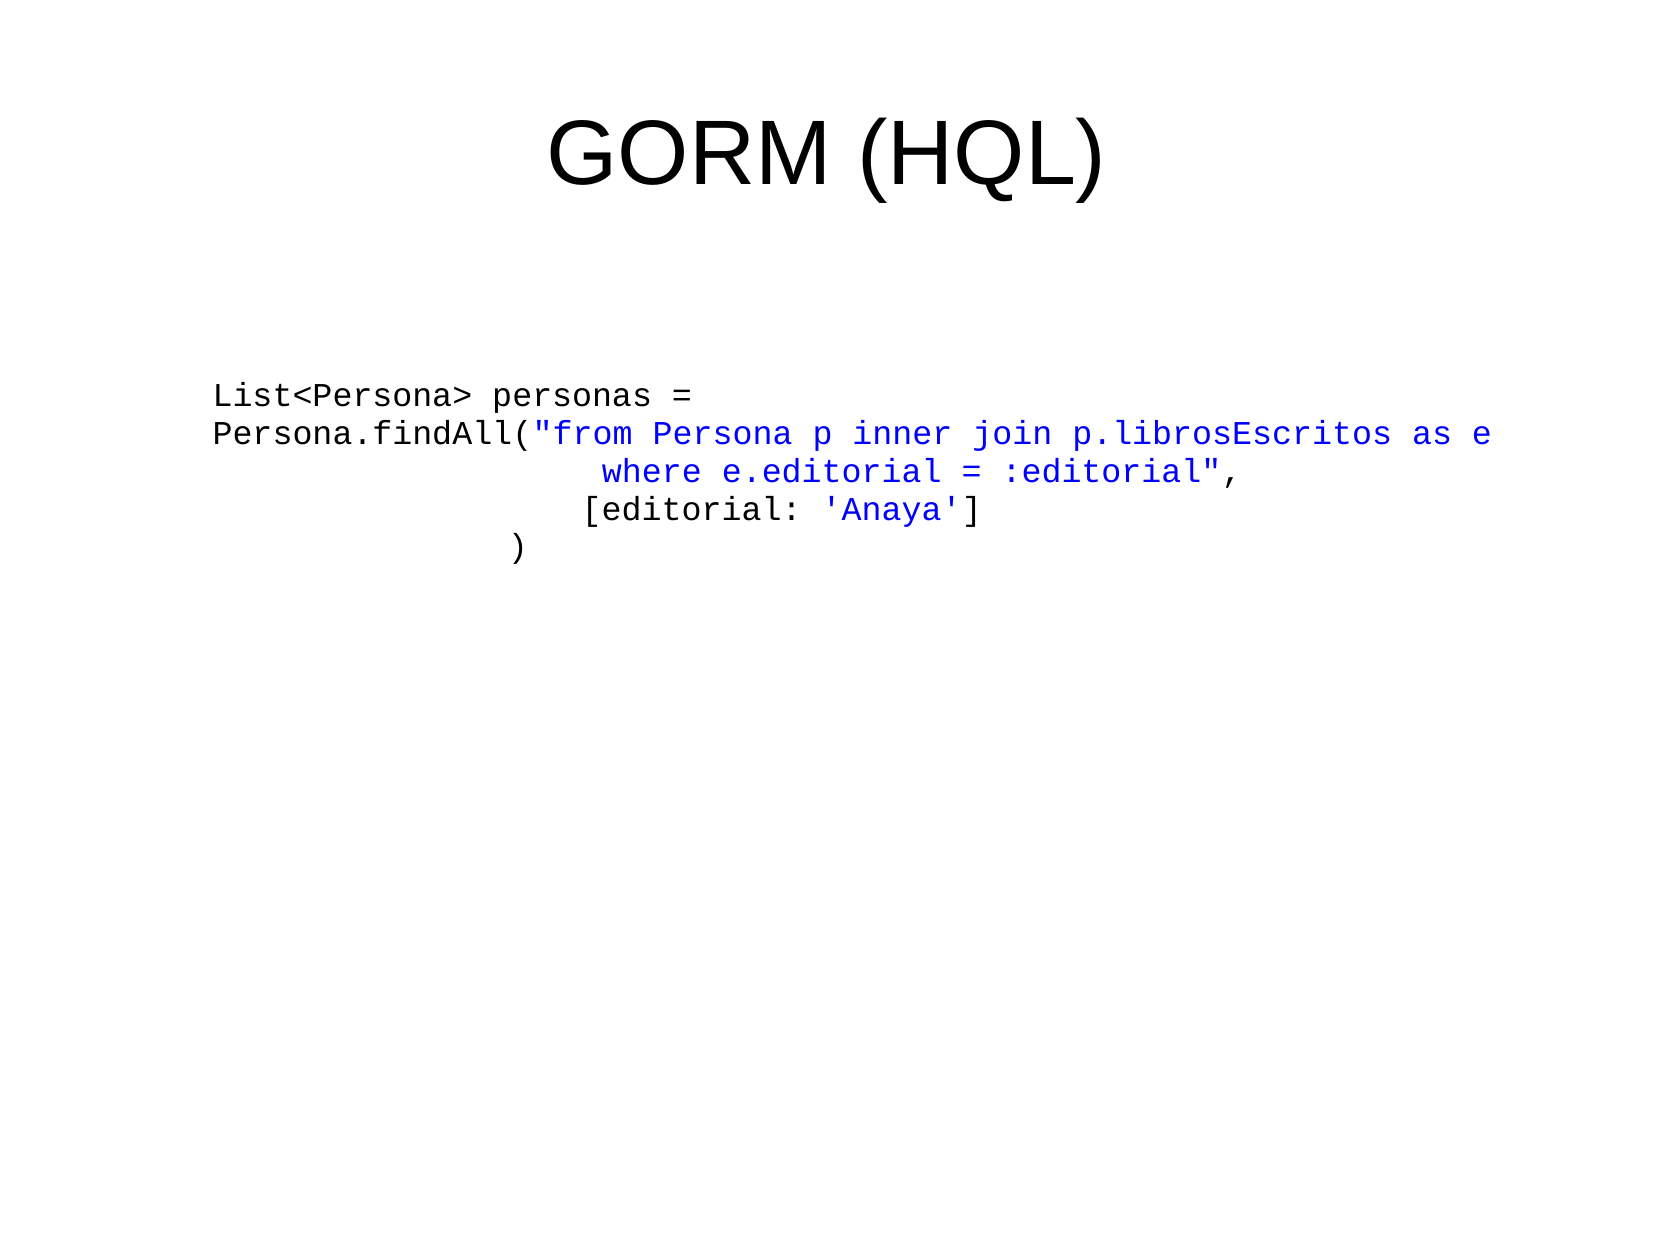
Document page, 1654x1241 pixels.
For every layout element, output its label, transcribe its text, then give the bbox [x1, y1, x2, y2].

title GORM (HQL) [82, 49, 1571, 257]
subtitle List<Persona> personas = Persona.findAll("from Persona p inner join p.librosEscritos as e where e.editorial = :editorial", [editorial: 'Anaya'] ) [212, 379, 1654, 1099]
